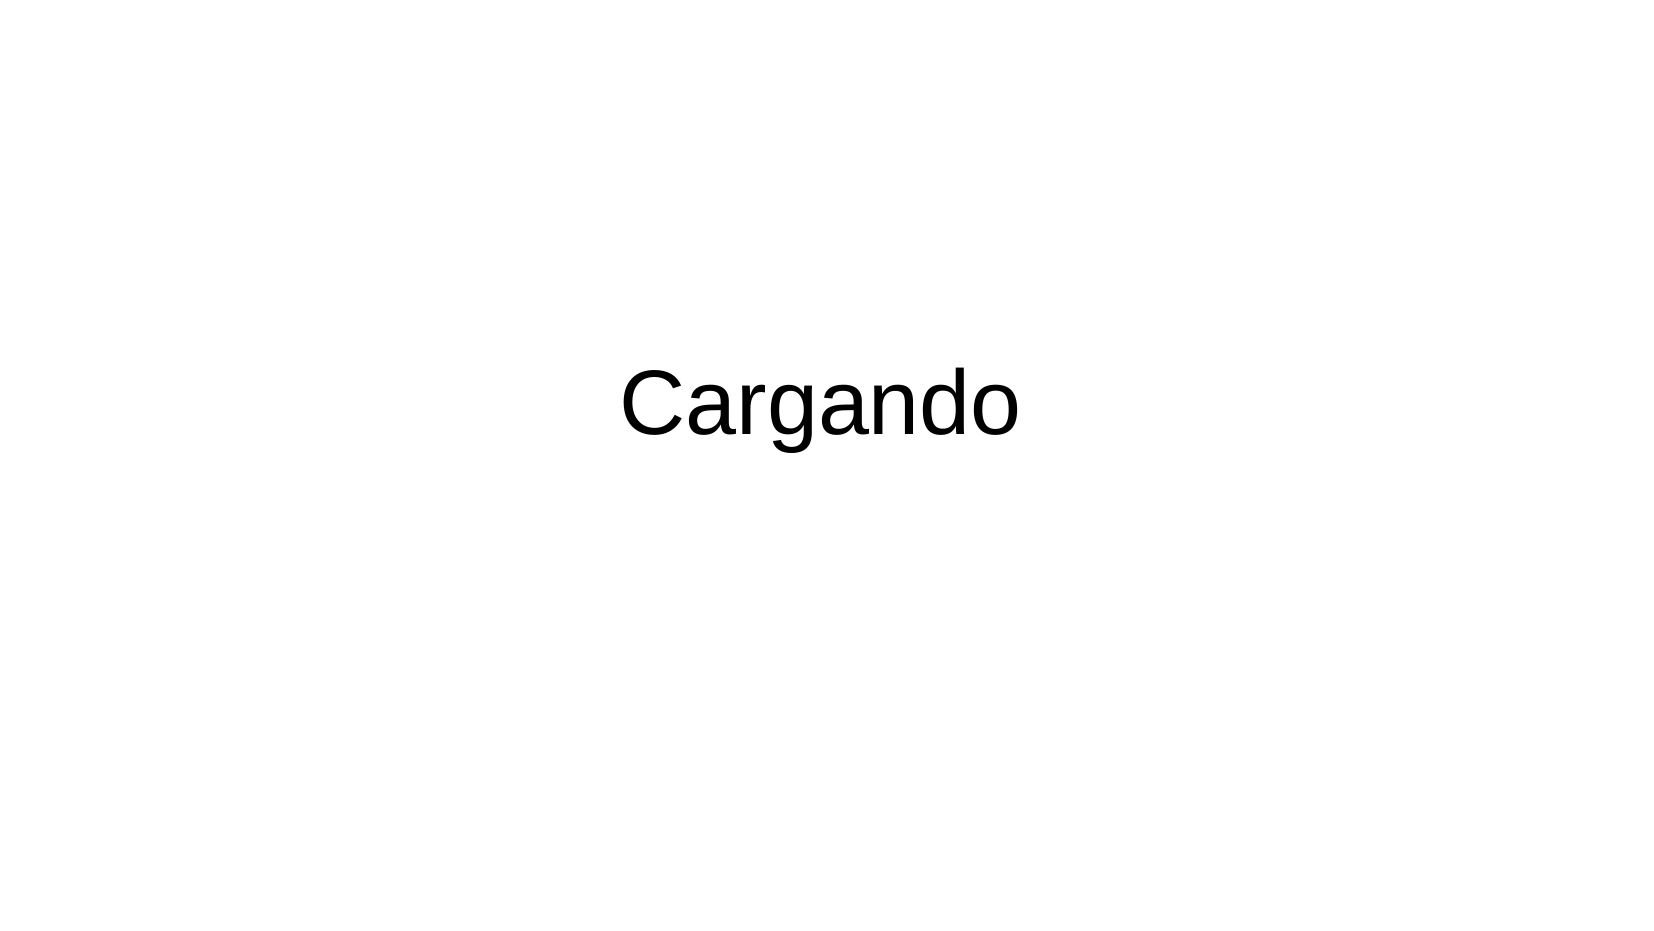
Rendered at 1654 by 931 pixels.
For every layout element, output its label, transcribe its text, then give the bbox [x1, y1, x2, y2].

title Cargando [76, 324, 1565, 481]
